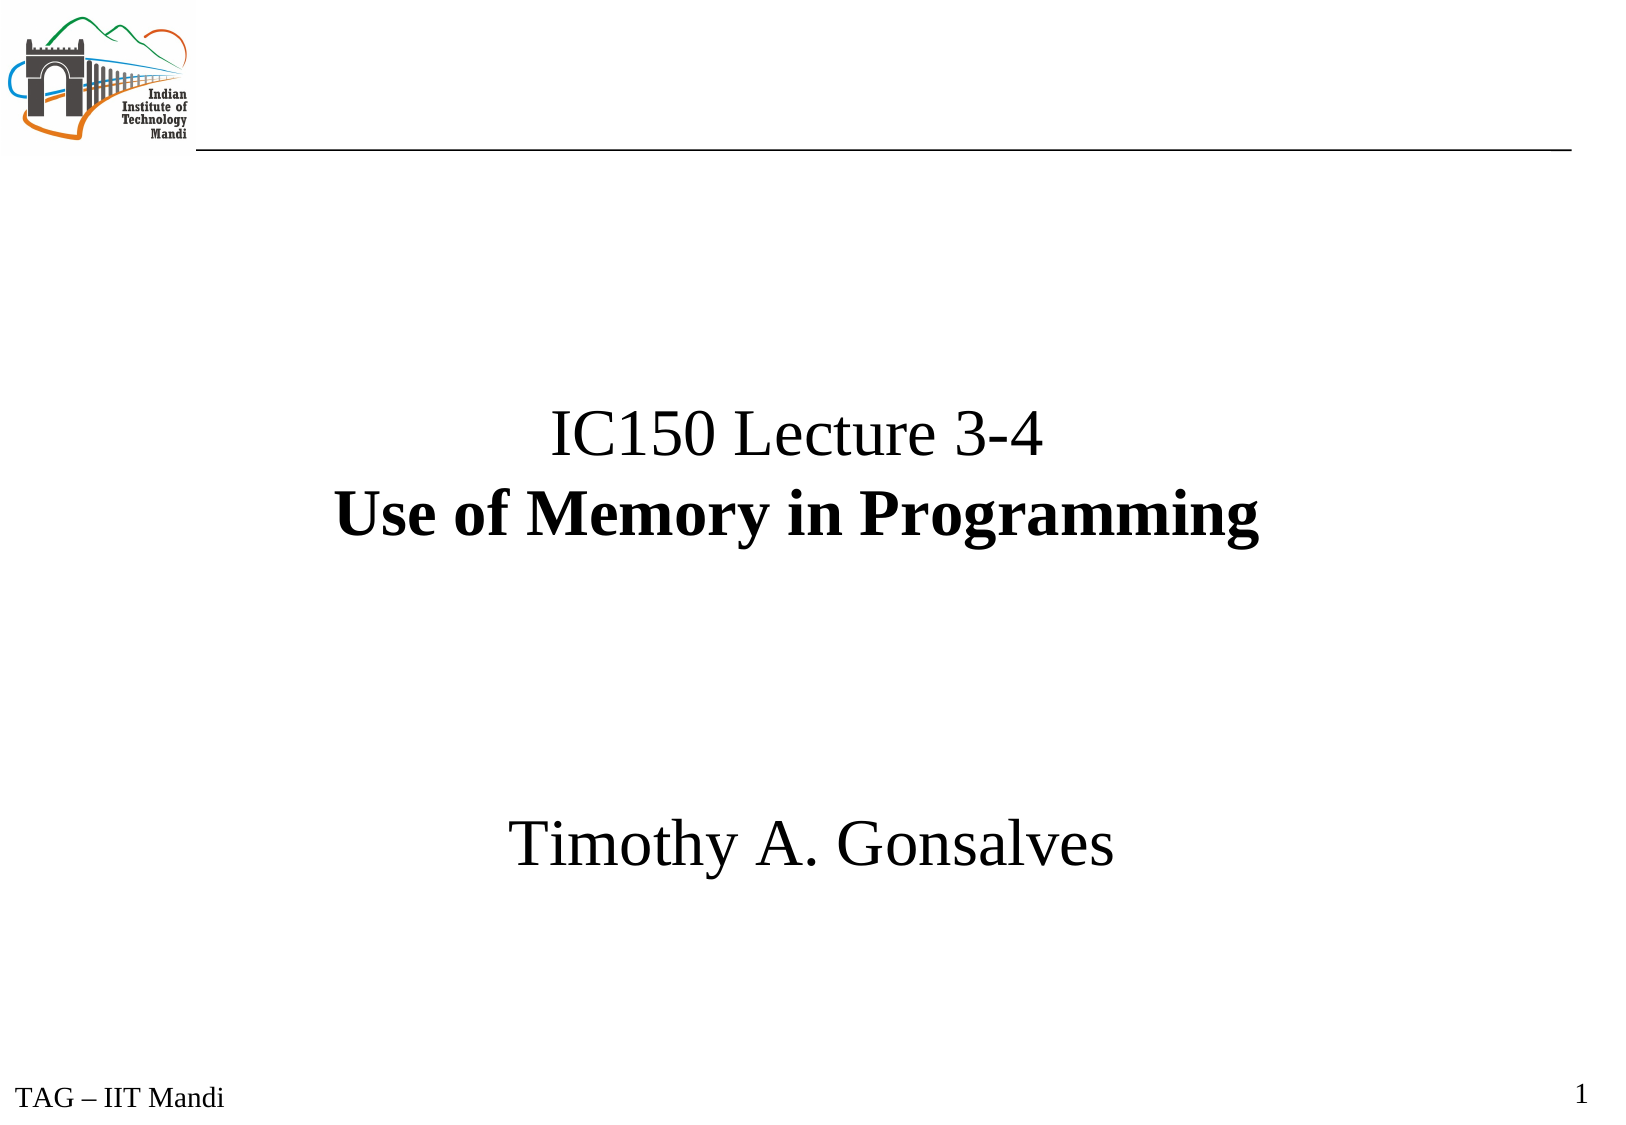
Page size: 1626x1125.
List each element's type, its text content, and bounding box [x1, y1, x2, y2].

title IC150 Lecture 3-4 Use of Memory in Programming [200, 374, 1394, 563]
text_box Timothy A. Gonsalves [243, 798, 1382, 925]
picture [1, 0, 196, 156]
